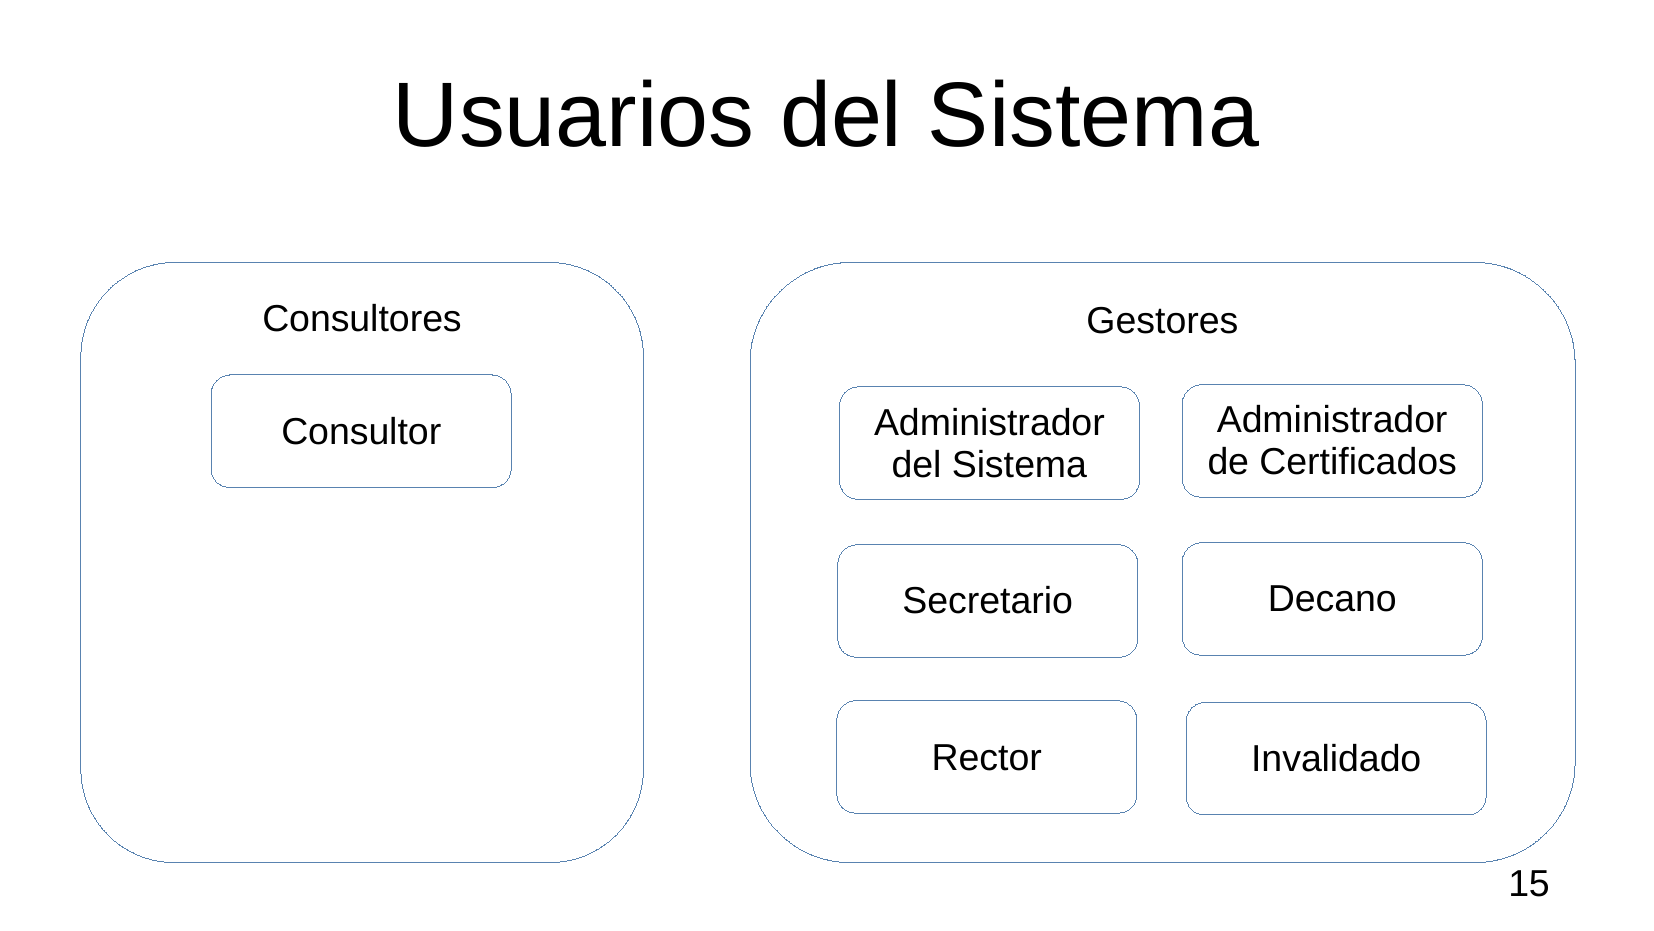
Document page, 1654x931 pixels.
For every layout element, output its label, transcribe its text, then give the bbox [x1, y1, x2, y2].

text_box Invalidado [1186, 702, 1487, 815]
text_box Gestores [750, 262, 1576, 863]
text_box Consultor [211, 374, 512, 488]
title Usuarios del Sistema [82, 37, 1571, 193]
text_box Administrador del Sistema [839, 386, 1140, 500]
text_box Consultores [80, 262, 644, 863]
text_box Decano [1182, 542, 1483, 656]
text_box Rector [836, 700, 1137, 814]
text_box Administrador de Certificados [1182, 384, 1483, 498]
text_box <number> [1493, 855, 1654, 931]
text_box Secretario [837, 544, 1138, 658]
